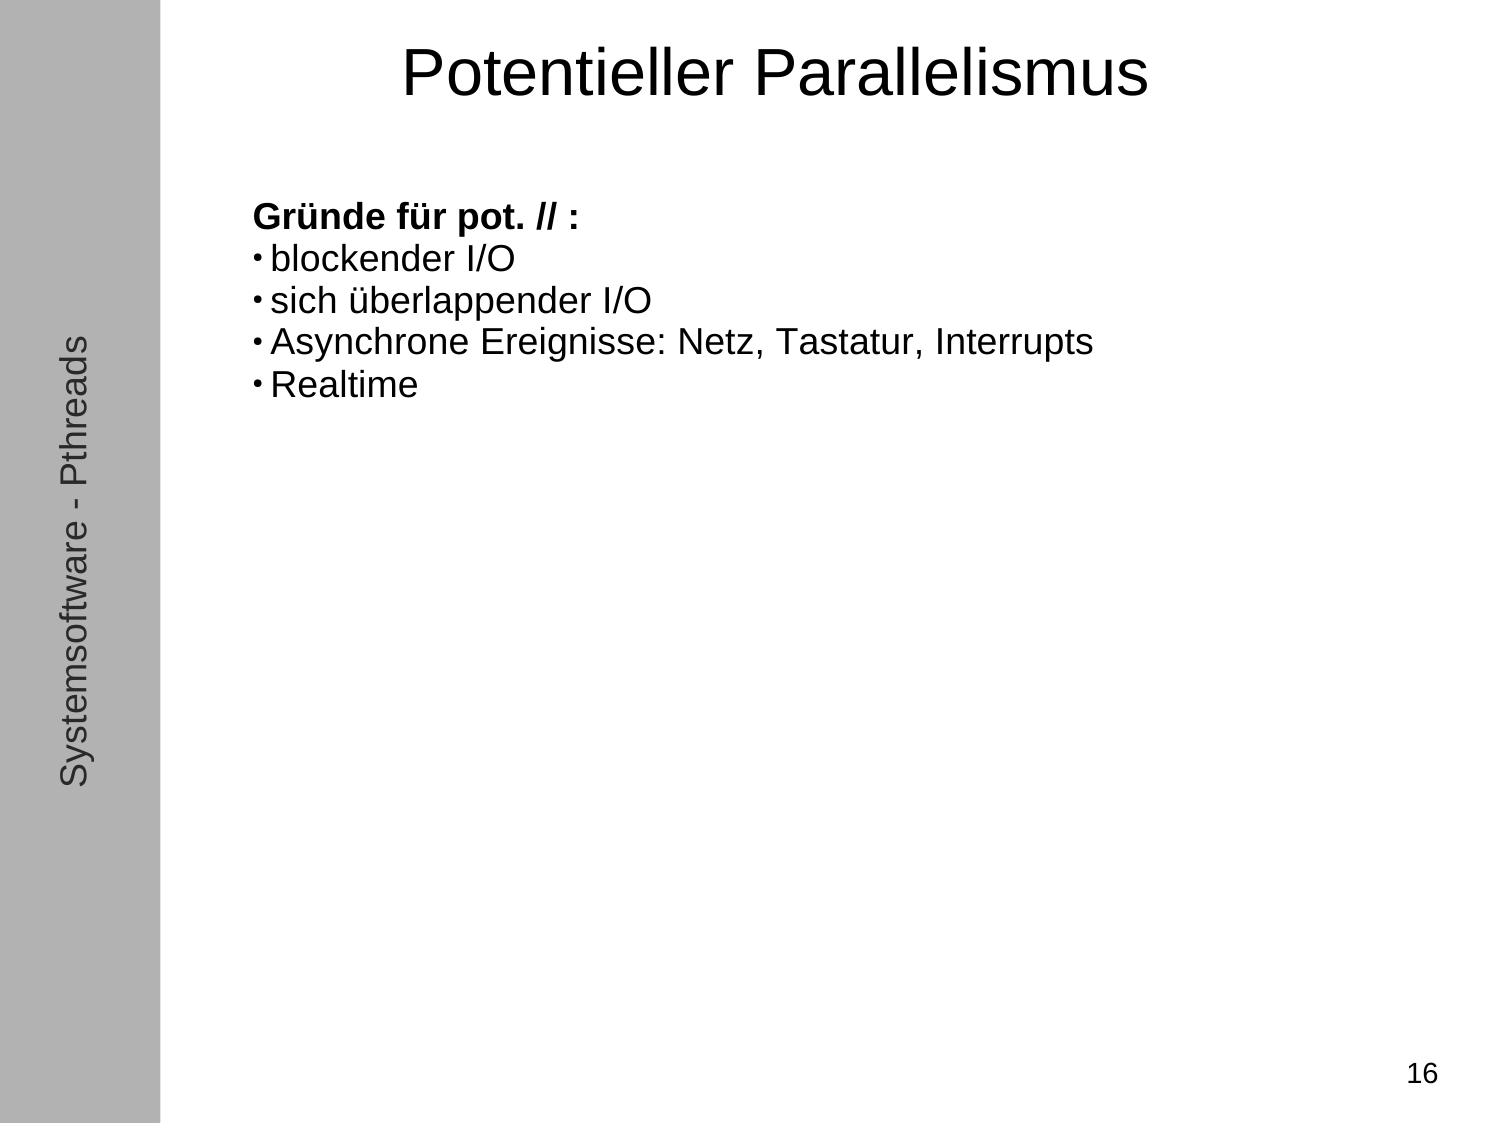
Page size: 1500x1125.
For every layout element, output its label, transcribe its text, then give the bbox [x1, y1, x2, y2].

text_box <number> [1406, 1057, 1500, 1106]
text_box Potentieller Parallelismus [338, 27, 1214, 123]
text_box [0, 0, 160, 1123]
text_box Gründe für pot. // : blockender I/O sich überlappender I/O Asynchrone Ereignisse: Netz, Tastatur, Interrupts Realtime [237, 187, 1448, 918]
text_box Systemsoftware - Pthreads [47, 1, 121, 1124]
